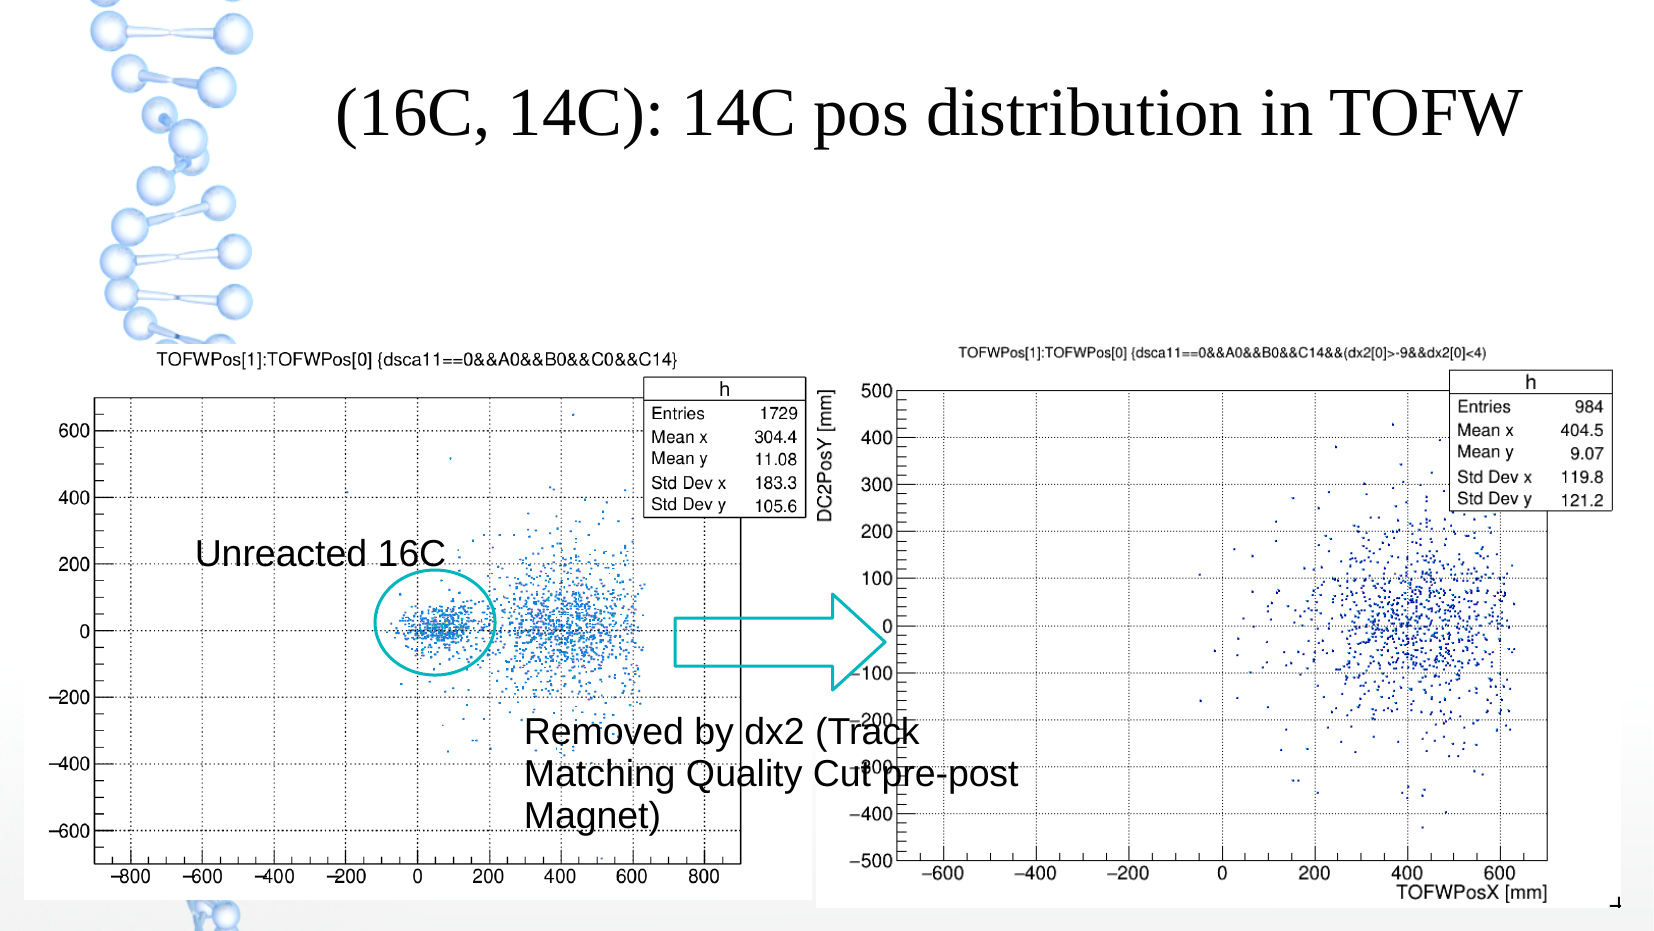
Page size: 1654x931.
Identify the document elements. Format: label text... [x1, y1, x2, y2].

picture [0, 0, 1654, 931]
text_box [675, 594, 886, 691]
text_box [375, 577, 496, 676]
text_box Removed by dx2 (Track Matching Quality Cut pre-post Magnet) [509, 703, 1095, 845]
text_box Unreacted 16C [180, 525, 466, 582]
title (16C, 14C): 14C pos distribution in TOFW [265, 35, 1595, 189]
